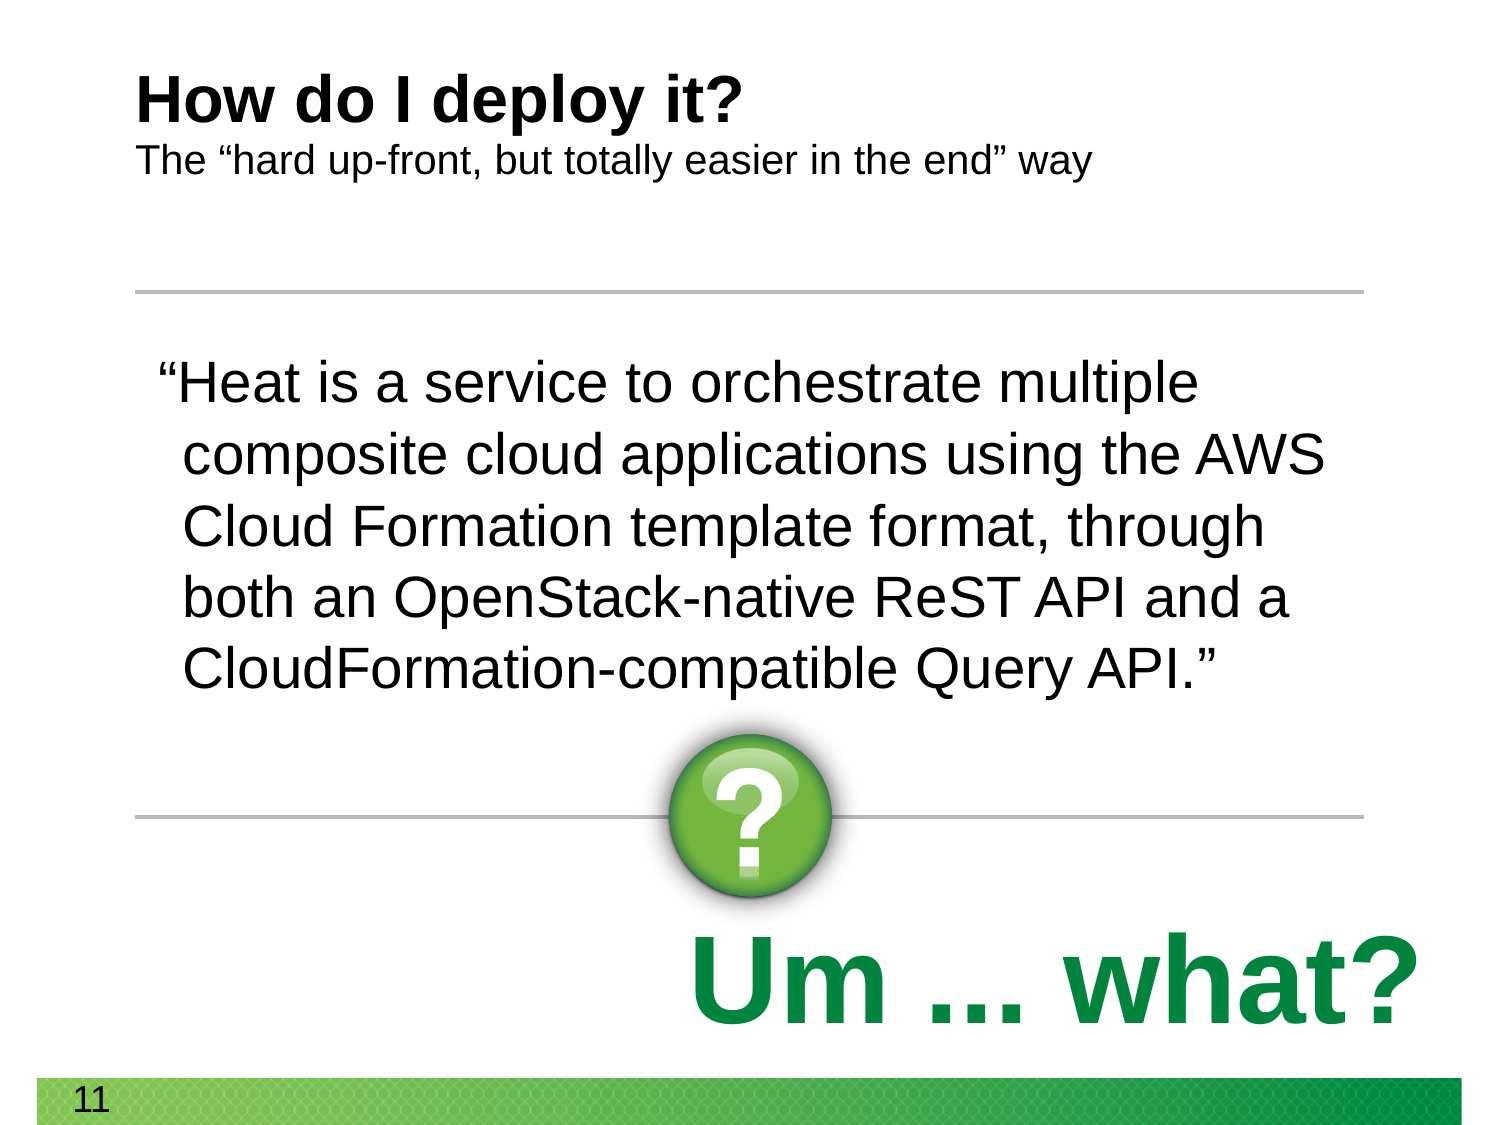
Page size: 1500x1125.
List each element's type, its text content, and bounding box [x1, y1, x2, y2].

picture [36, 1078, 1462, 1125]
picture [630, 695, 871, 937]
text_box Um ... what? [688, 910, 1426, 1051]
title How do I deploy it? The “hard up-front, but totally easier in the end” way [135, 41, 1372, 204]
text_box “Heat is a service to orchestrate multiple composite cloud applications using the AWS Cloud Formation template format, through both an OpenStack-native ReST API and a CloudFormation-compatible Query API.” [158, 343, 1354, 695]
